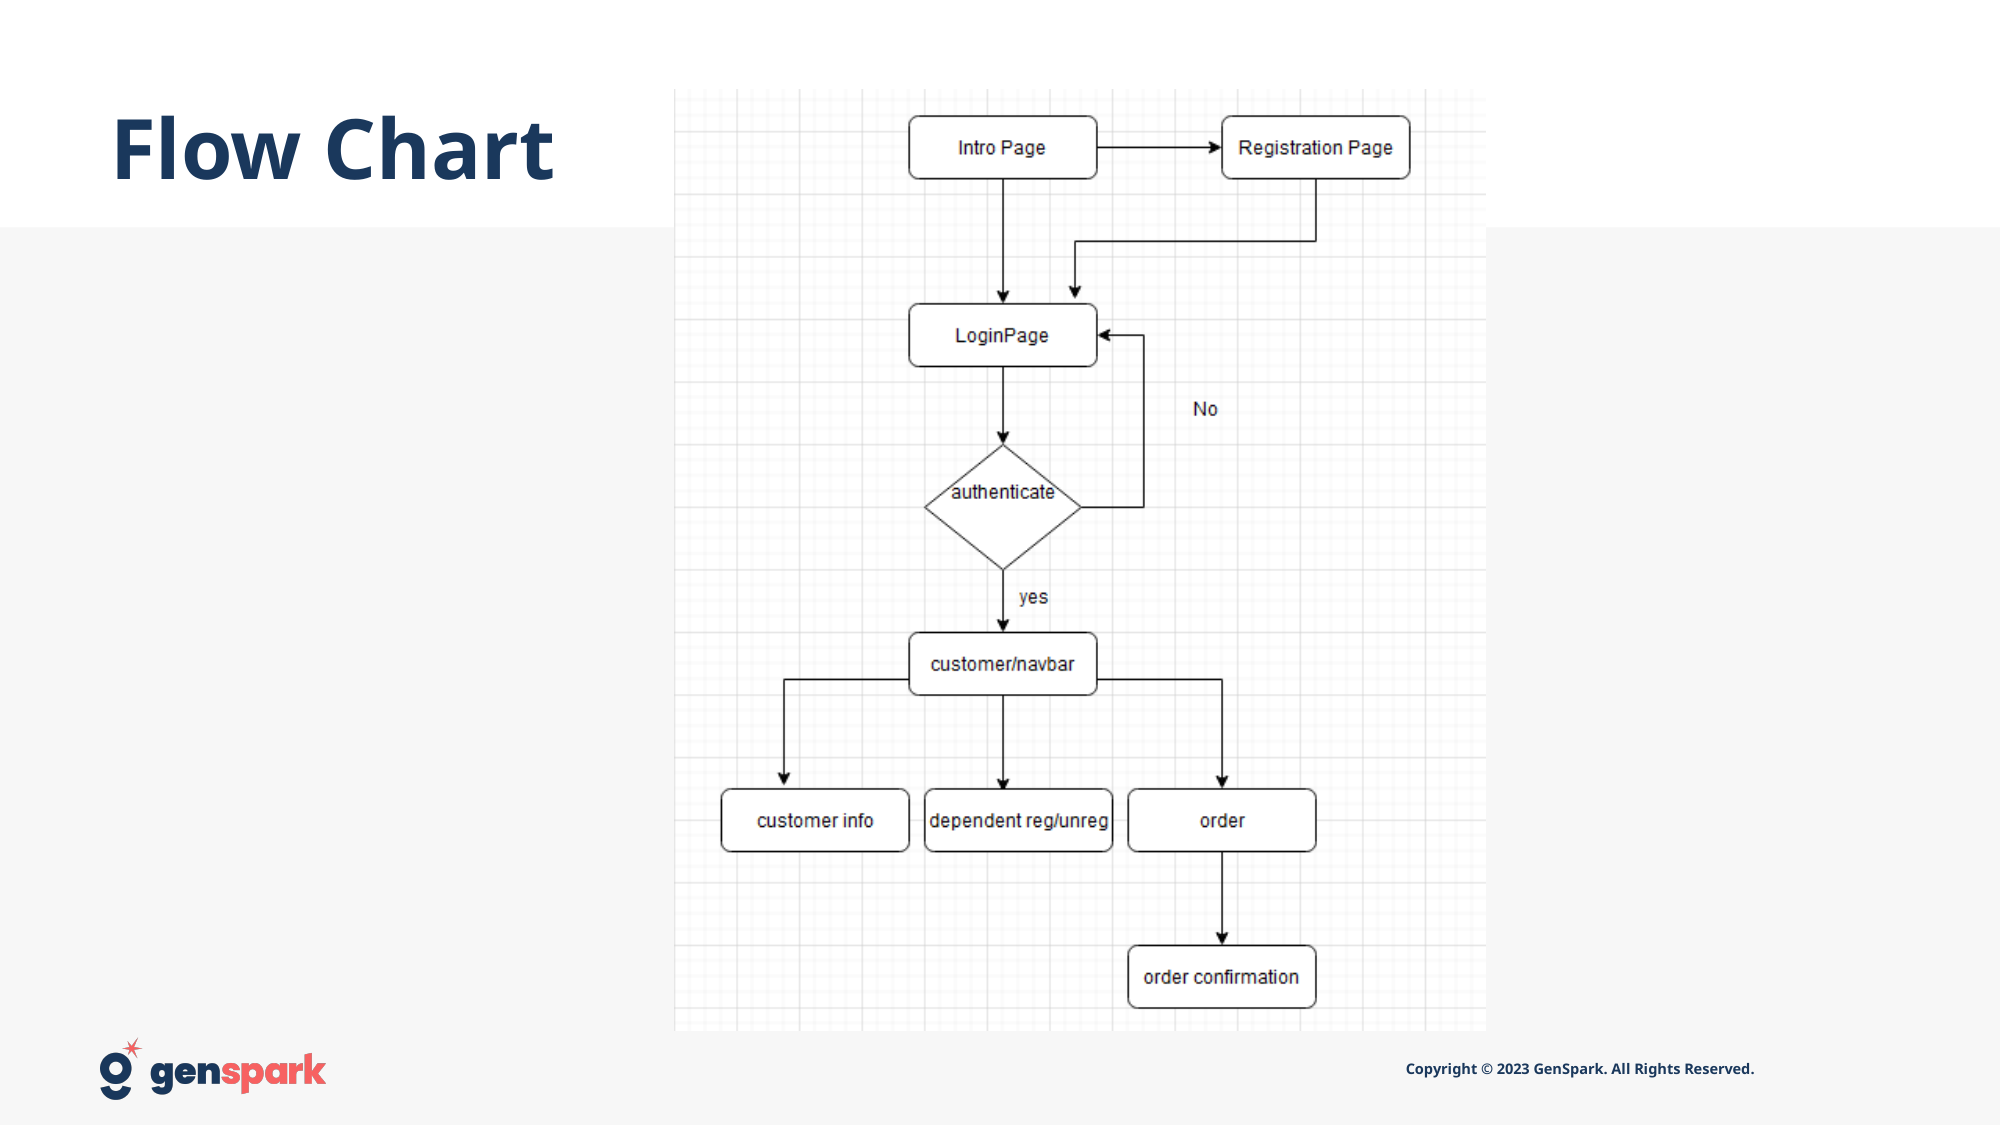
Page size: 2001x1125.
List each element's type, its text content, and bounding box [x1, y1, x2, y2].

footer Copyright © 2023 GenSpark. All Rights Reserved. [1405, 1050, 1811, 1088]
picture [100, 1037, 326, 1100]
title Flow Chart [110, 8, 1888, 196]
picture [0, 0, 2001, 1125]
